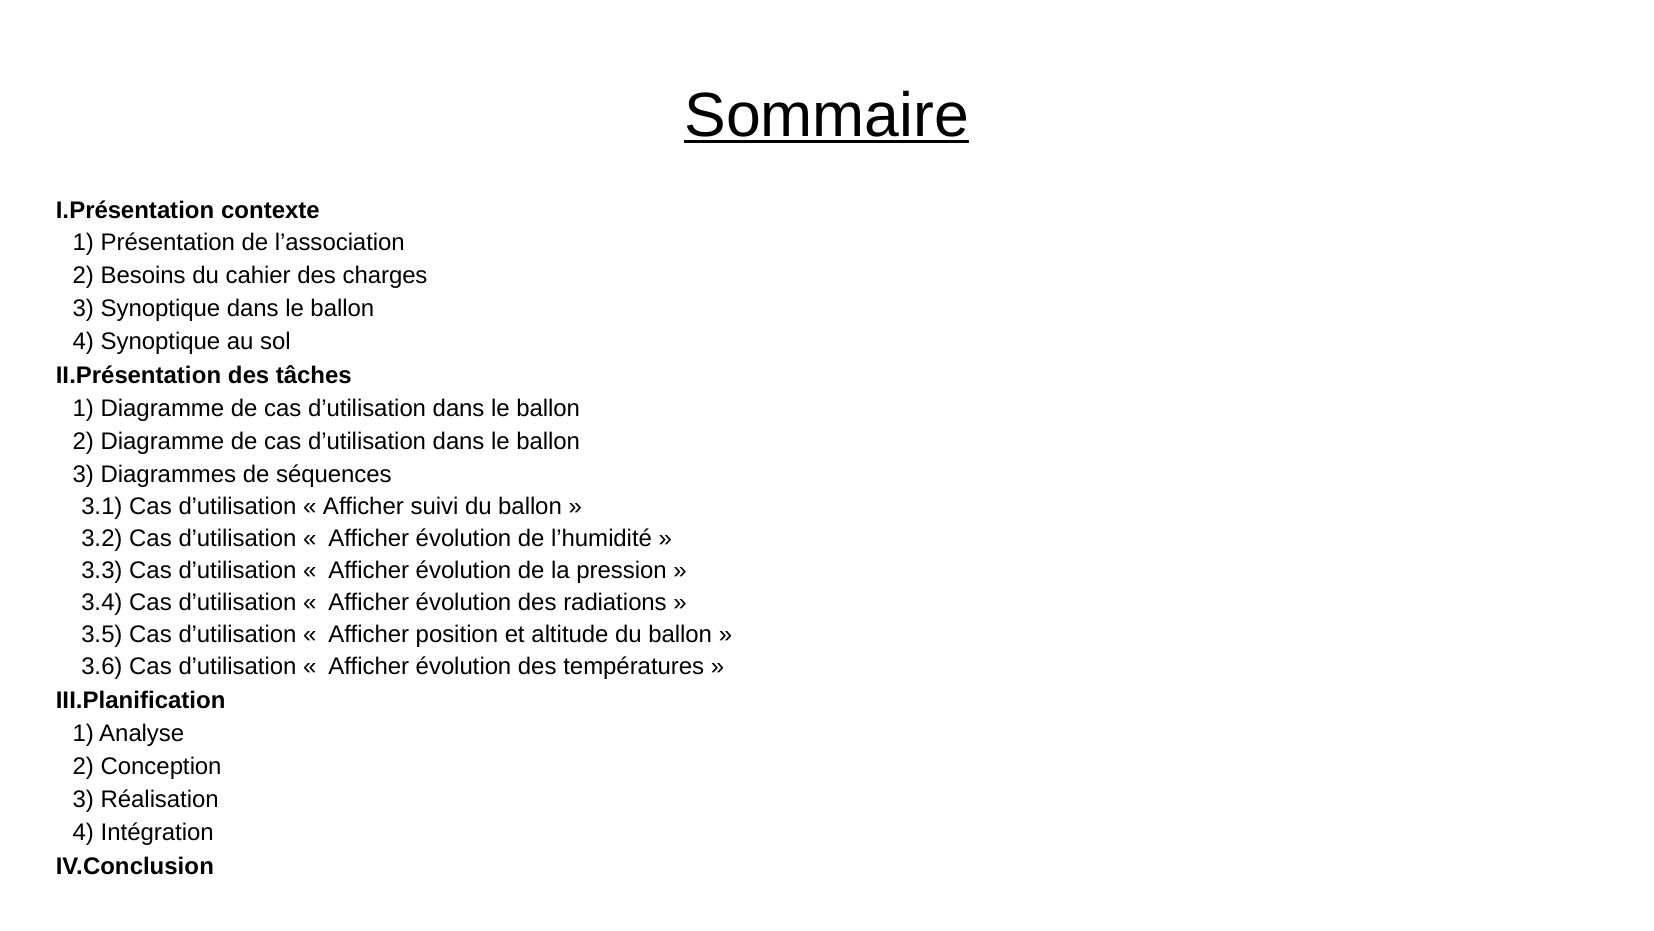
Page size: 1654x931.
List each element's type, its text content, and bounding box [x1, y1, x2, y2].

list I.Présentation contexte 1) Présentation de l’association 2) Besoins du cahier des charges 3) Synoptique dans le ballon 4) Synoptique au sol II.Présentation des tâches 1) Diagramme de cas d’utilisation dans le ballon 2) Diagramme de cas d’utilisation dans le ballon 3) Diagrammes de séquences 3.1) Cas d’utilisation « Afficher suivi du ballon » 3.2) Cas d’utilisation « Afficher évolution de l’humidité » 3.3) Cas d’utilisation « Afficher évolution de la pression » 3.4) Cas d’utilisation « Afficher évolution des radiations » 3.5) Cas d’utilisation « Afficher position et altitude du ballon » 3.6) Cas d’utilisation « Afficher évolution des températures » III.Planification 1) Analyse 2) Conception 3) Réalisation 4) Intégration IV.Conclusion [47, 192, 1619, 898]
title Sommaire [82, 37, 1571, 192]
